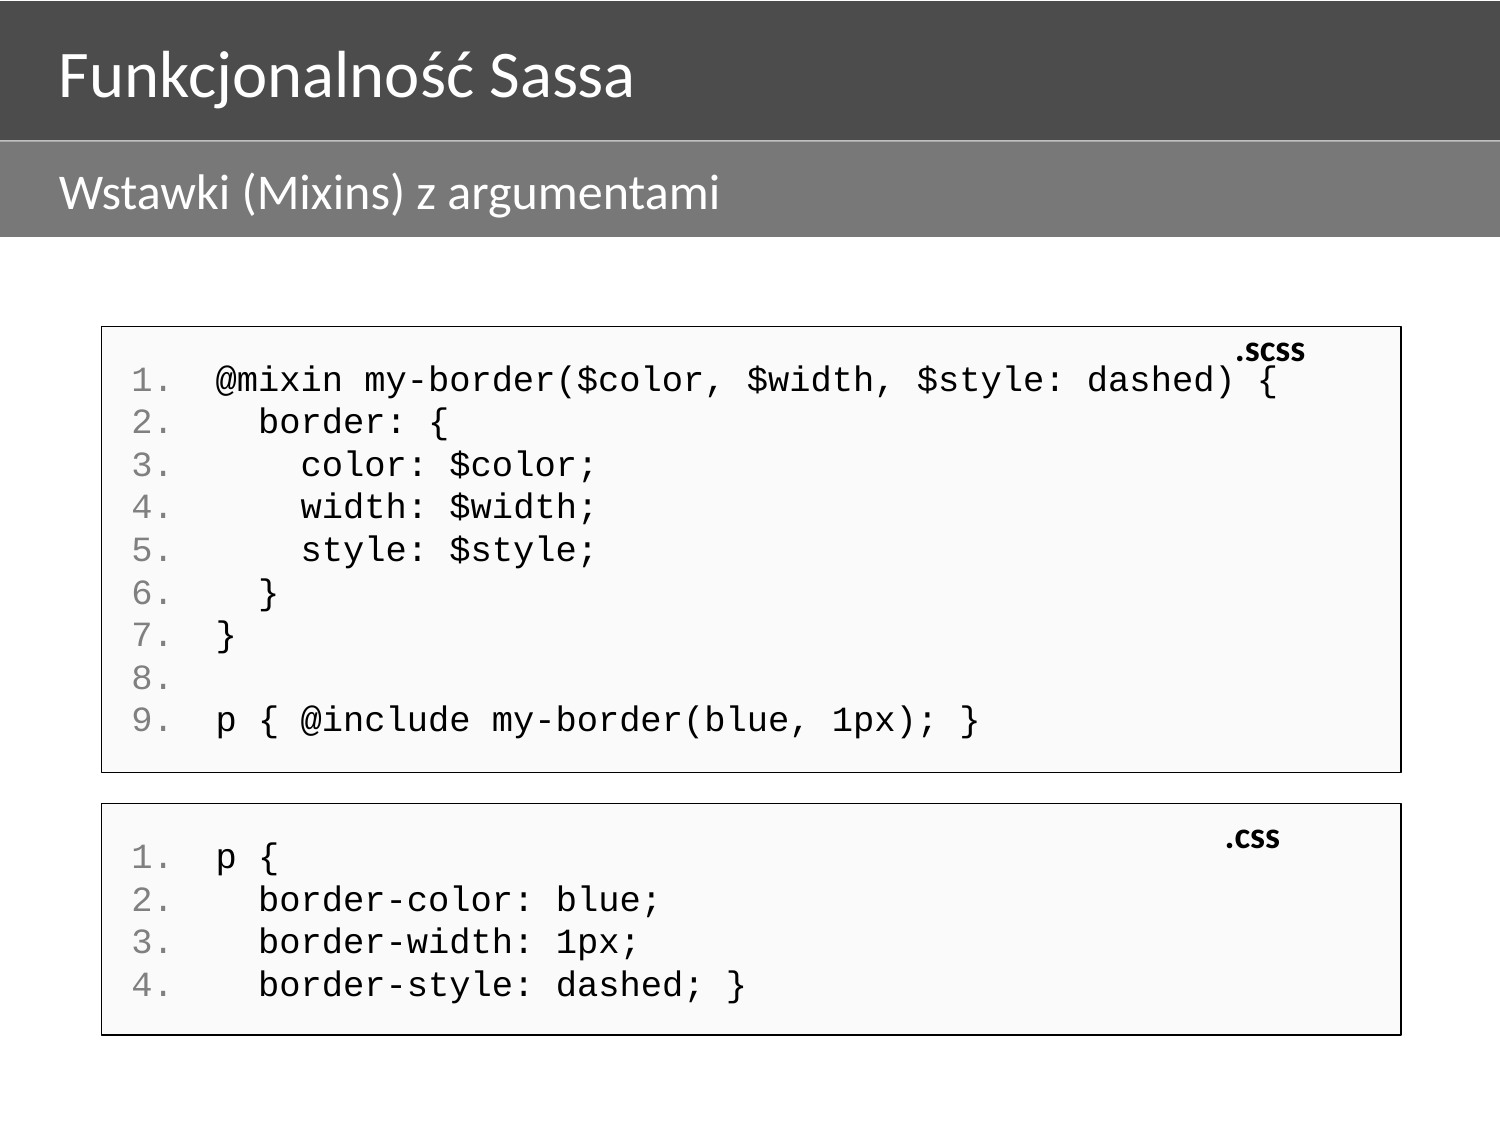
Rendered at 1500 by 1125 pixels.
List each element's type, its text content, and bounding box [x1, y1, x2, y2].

text_box @mixin my-border($color, $width, $style: dashed) { border: { color: $color; width: $width; style: $style; } } p { @include my-border(blue, 1px); } [101, 326, 1401, 773]
text_box p { border-color: blue; border-width: 1px; border-style: dashed; } [101, 803, 1401, 1036]
text_box .css [1209, 803, 1399, 865]
text_box Wstawki (Mixins) z argumentami [0, 141, 1500, 237]
text_box Funkcjonalność Sassa [0, 1, 1500, 140]
text_box .scss [1219, 316, 1409, 377]
